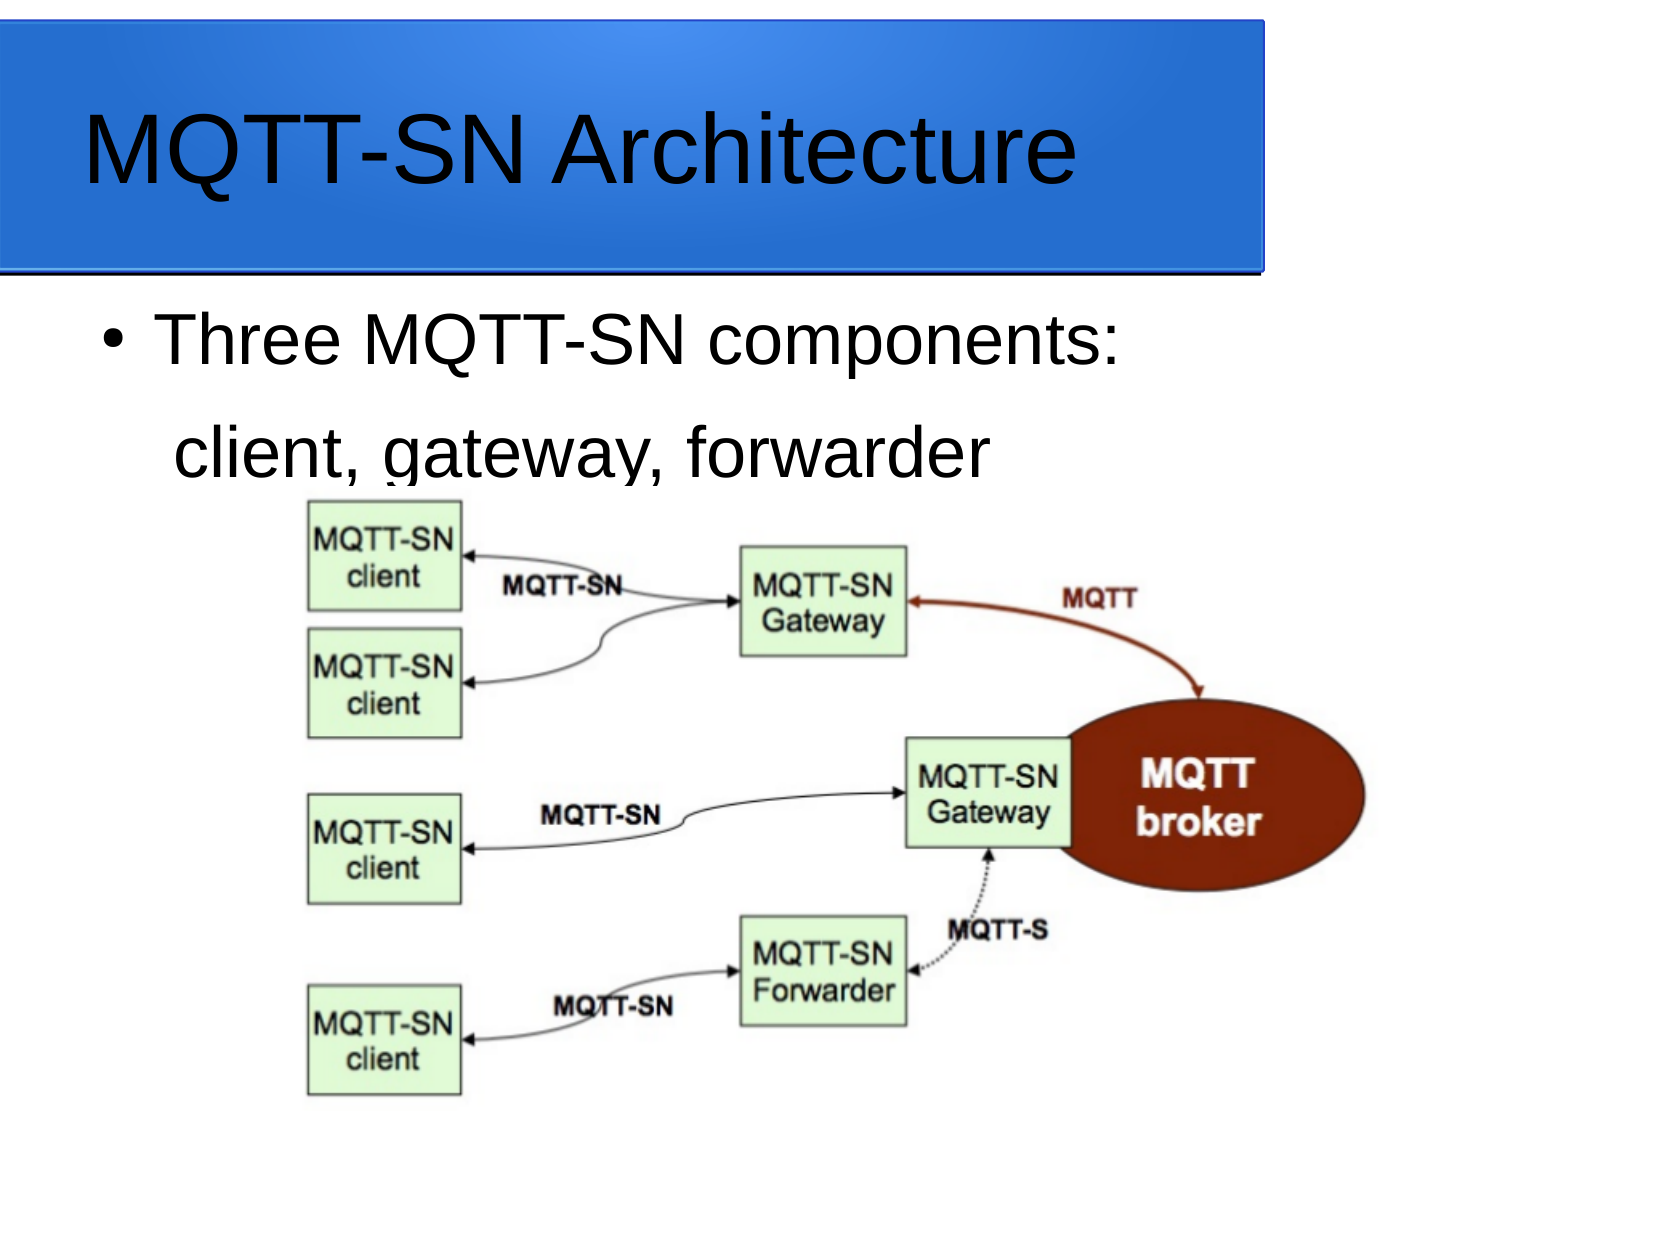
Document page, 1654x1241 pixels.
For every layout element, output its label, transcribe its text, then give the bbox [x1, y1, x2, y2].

title MQTT-SN Architecture [82, 47, 1235, 252]
list Three MQTT-SN components: client, gateway, forwarder [82, 299, 1571, 1019]
picture [295, 486, 1382, 1111]
